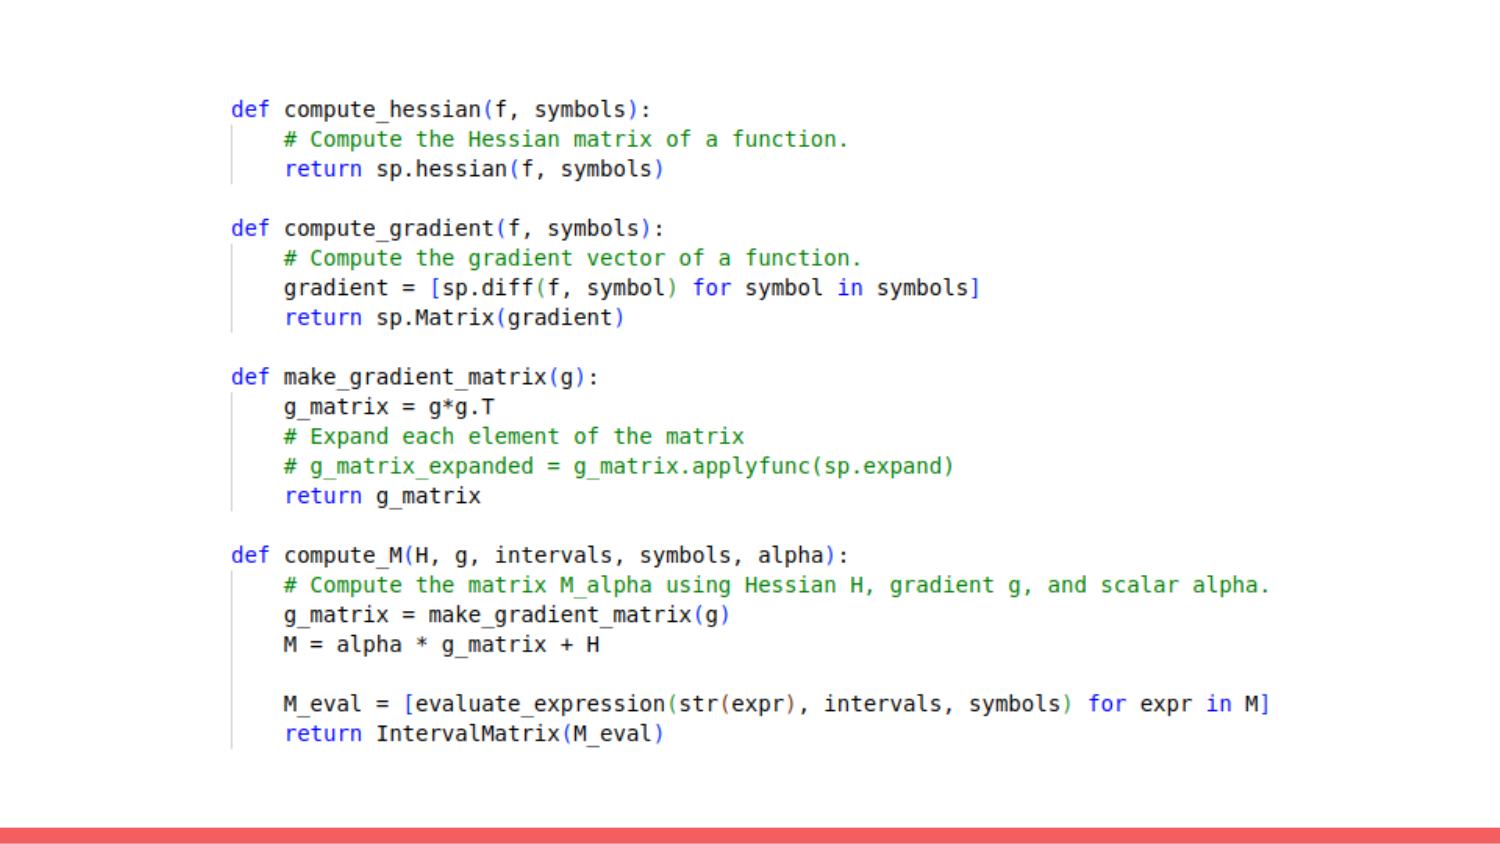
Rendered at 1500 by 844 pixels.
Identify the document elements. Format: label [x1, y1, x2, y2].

picture [214, 86, 1286, 757]
